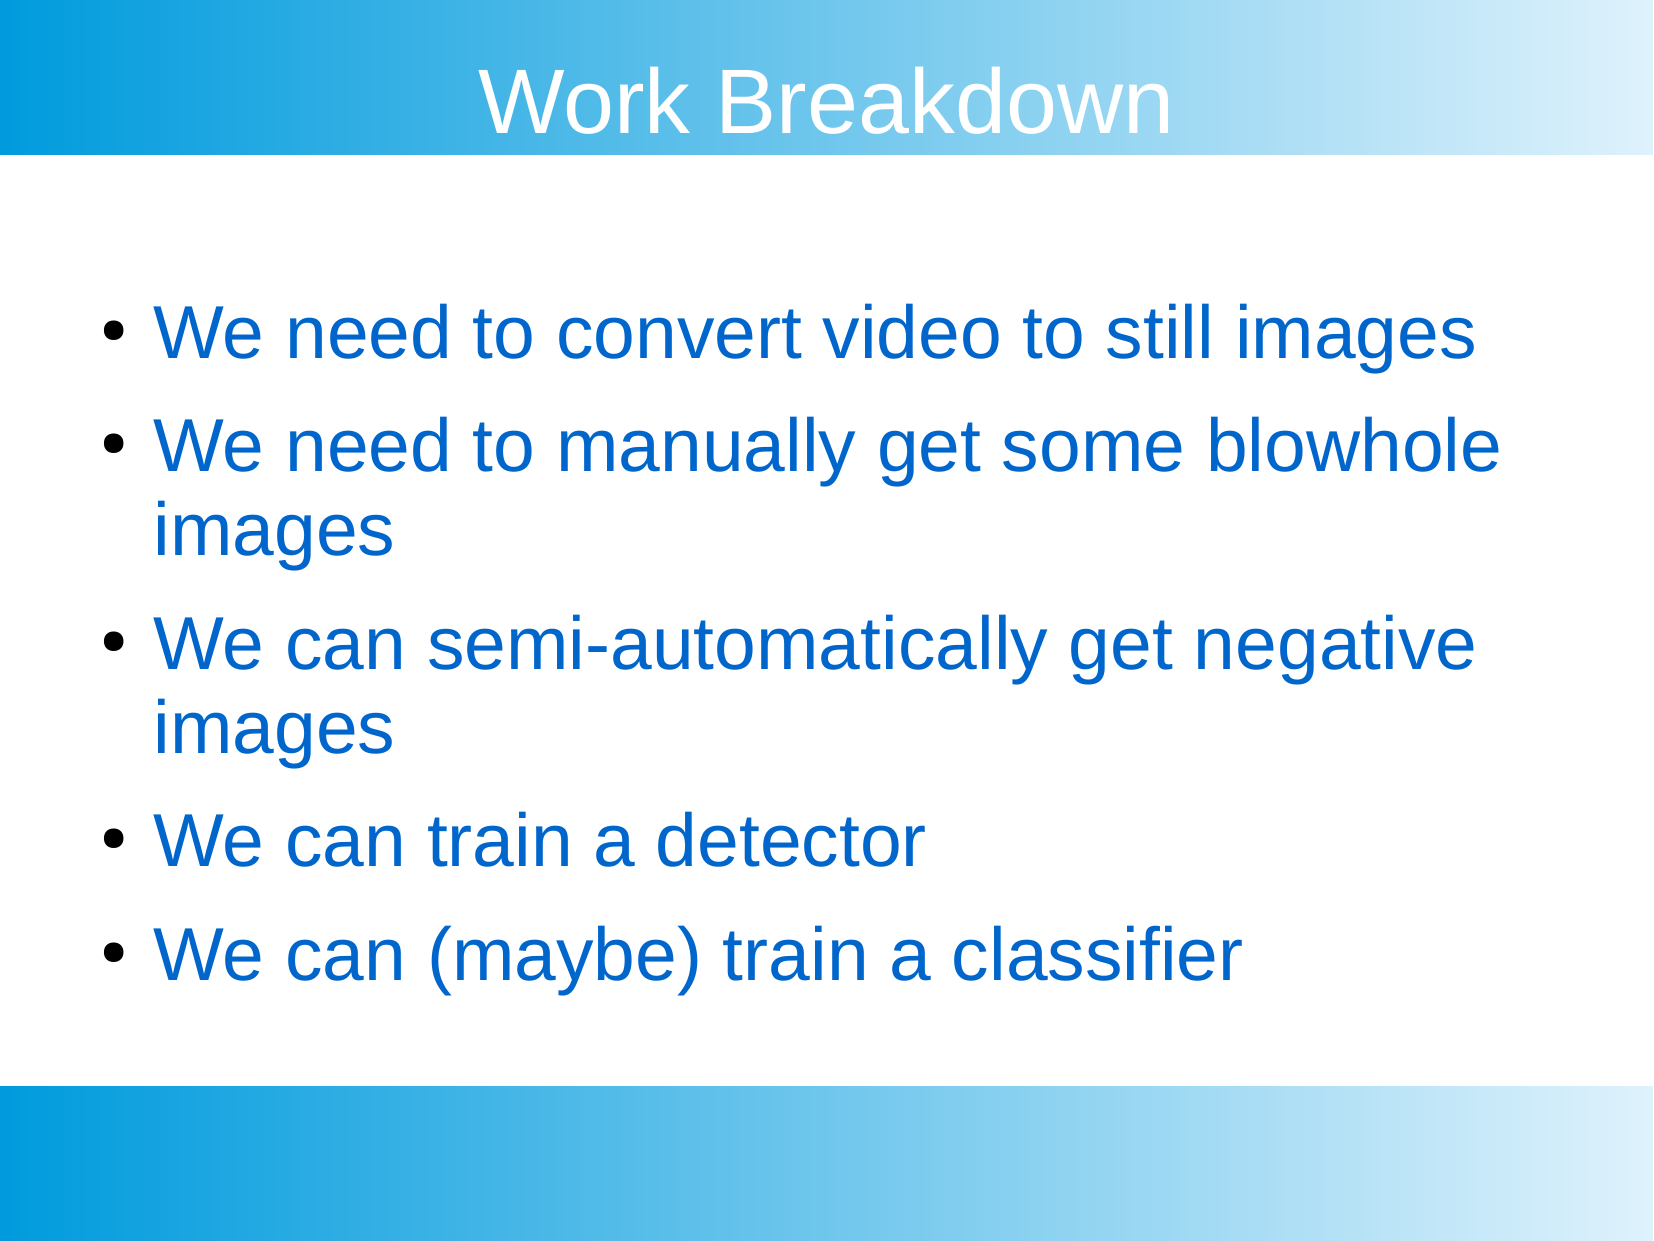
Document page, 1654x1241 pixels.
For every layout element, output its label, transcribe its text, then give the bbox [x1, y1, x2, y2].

list We need to convert video to still images We need to manually get some blowhole images We can semi-automatically get negative images We can train a detector We can (maybe) train a classifier [82, 290, 1571, 1010]
title Work Breakdown [82, 49, 1571, 155]
